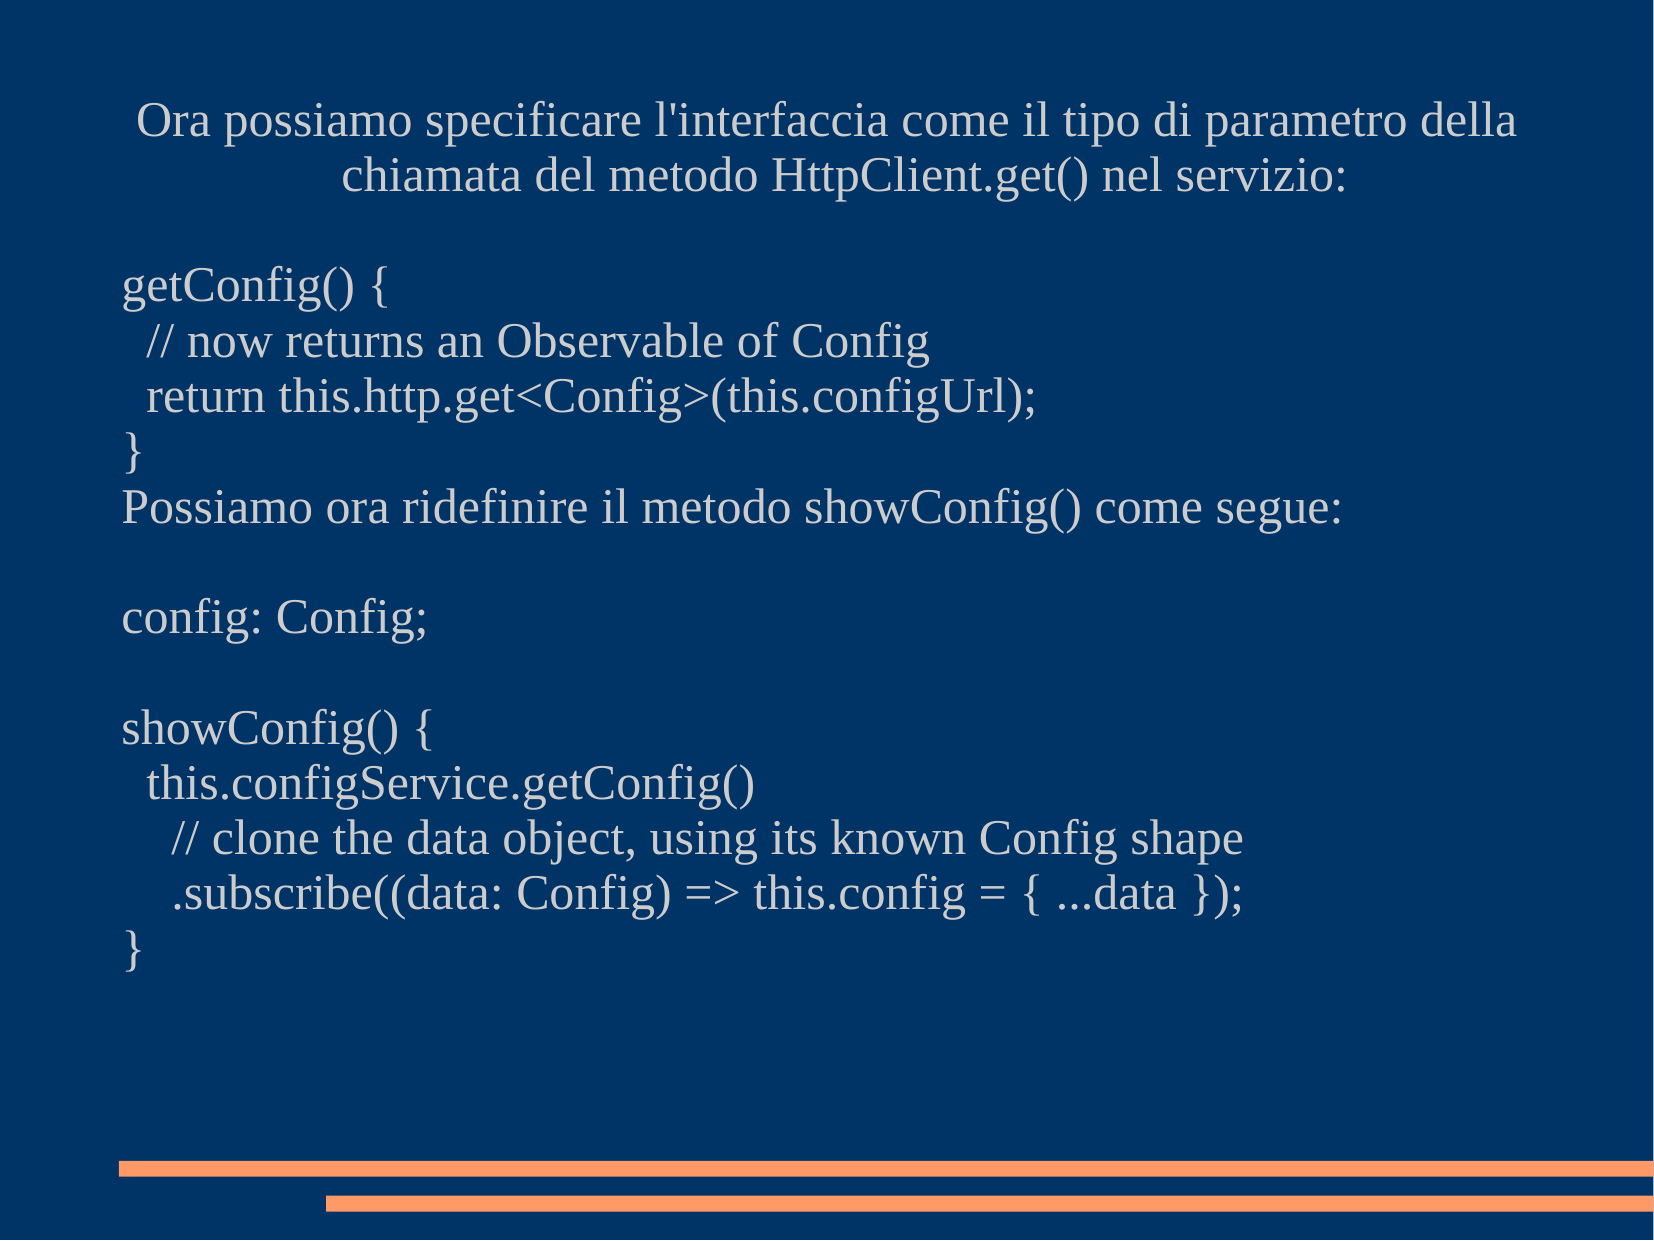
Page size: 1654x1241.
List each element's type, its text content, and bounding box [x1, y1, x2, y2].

subtitle Ora possiamo specificare l'interfaccia come il tipo di parametro della chiamata del metodo HttpClient.get() nel servizio: getConfig() { // now returns an Observable of Config return this.http.get<Config>(this.configUrl); } Possiamo ora ridefinire il metodo showConfig() come segue: config: Config; showConfig() { this.configService.getConfig() // clone the data object, using its known Config shape .subscribe((data: Config) => this.config = { ...data }); } [121, 46, 1534, 1132]
